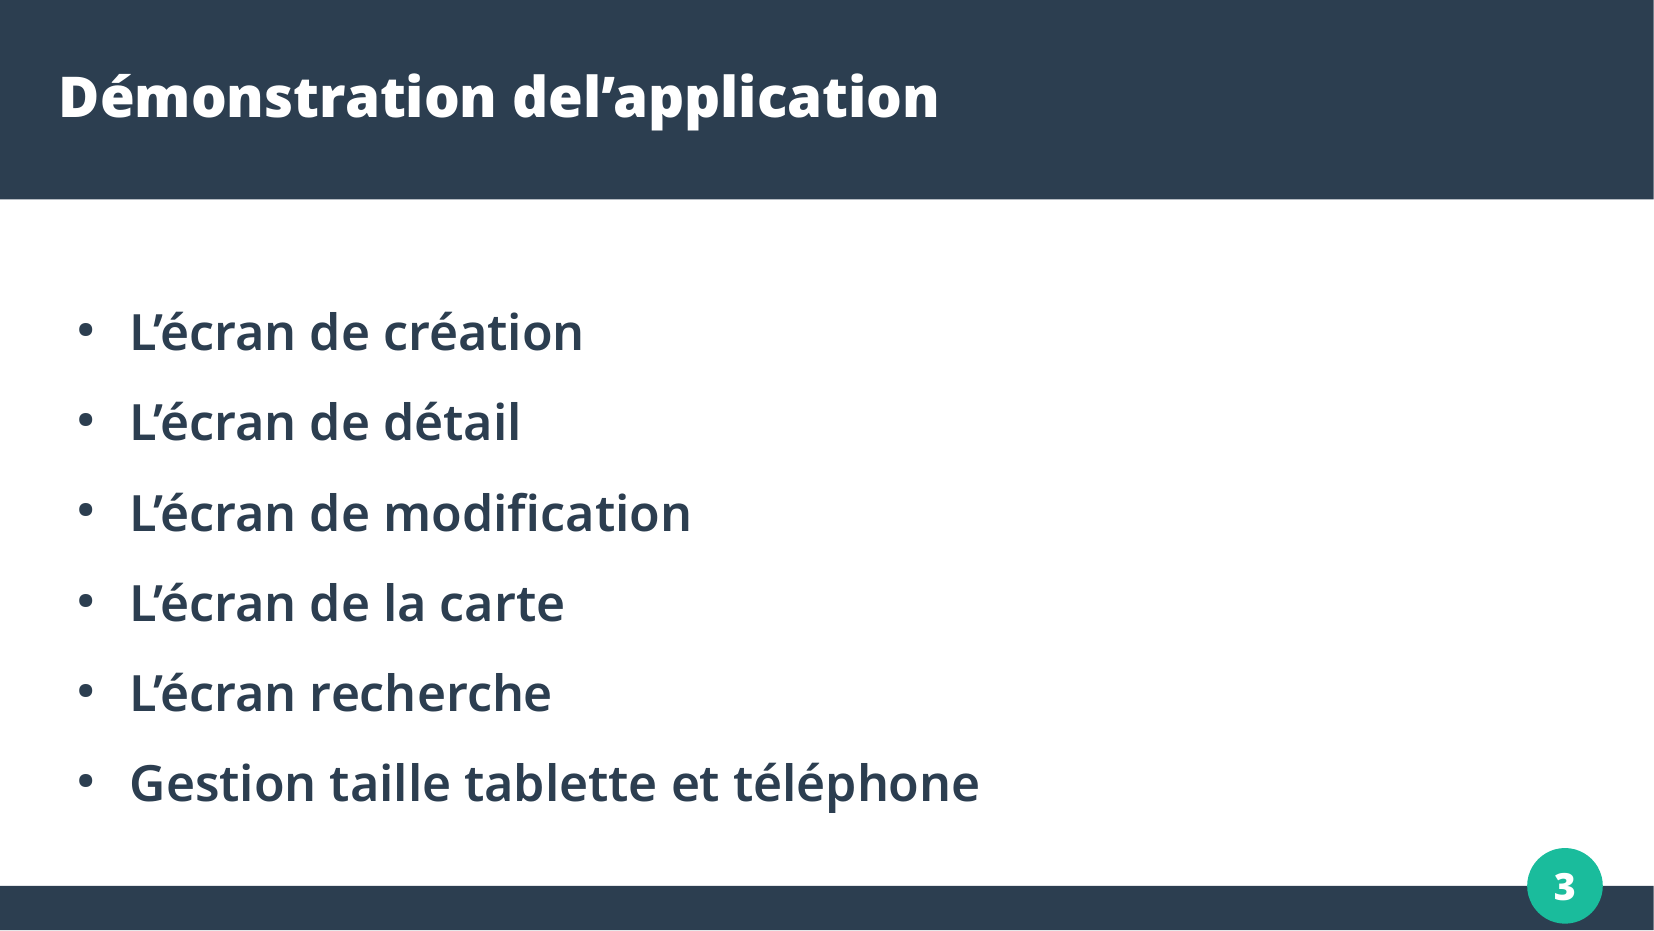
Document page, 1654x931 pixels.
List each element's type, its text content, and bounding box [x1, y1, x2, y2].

list L’écran de création L’écran de détail L’écran de modification L’écran de la carte L’écran recherche Gestion taille tablette et téléphone [59, 206, 1595, 864]
title Démonstration del’application [59, 37, 1595, 155]
